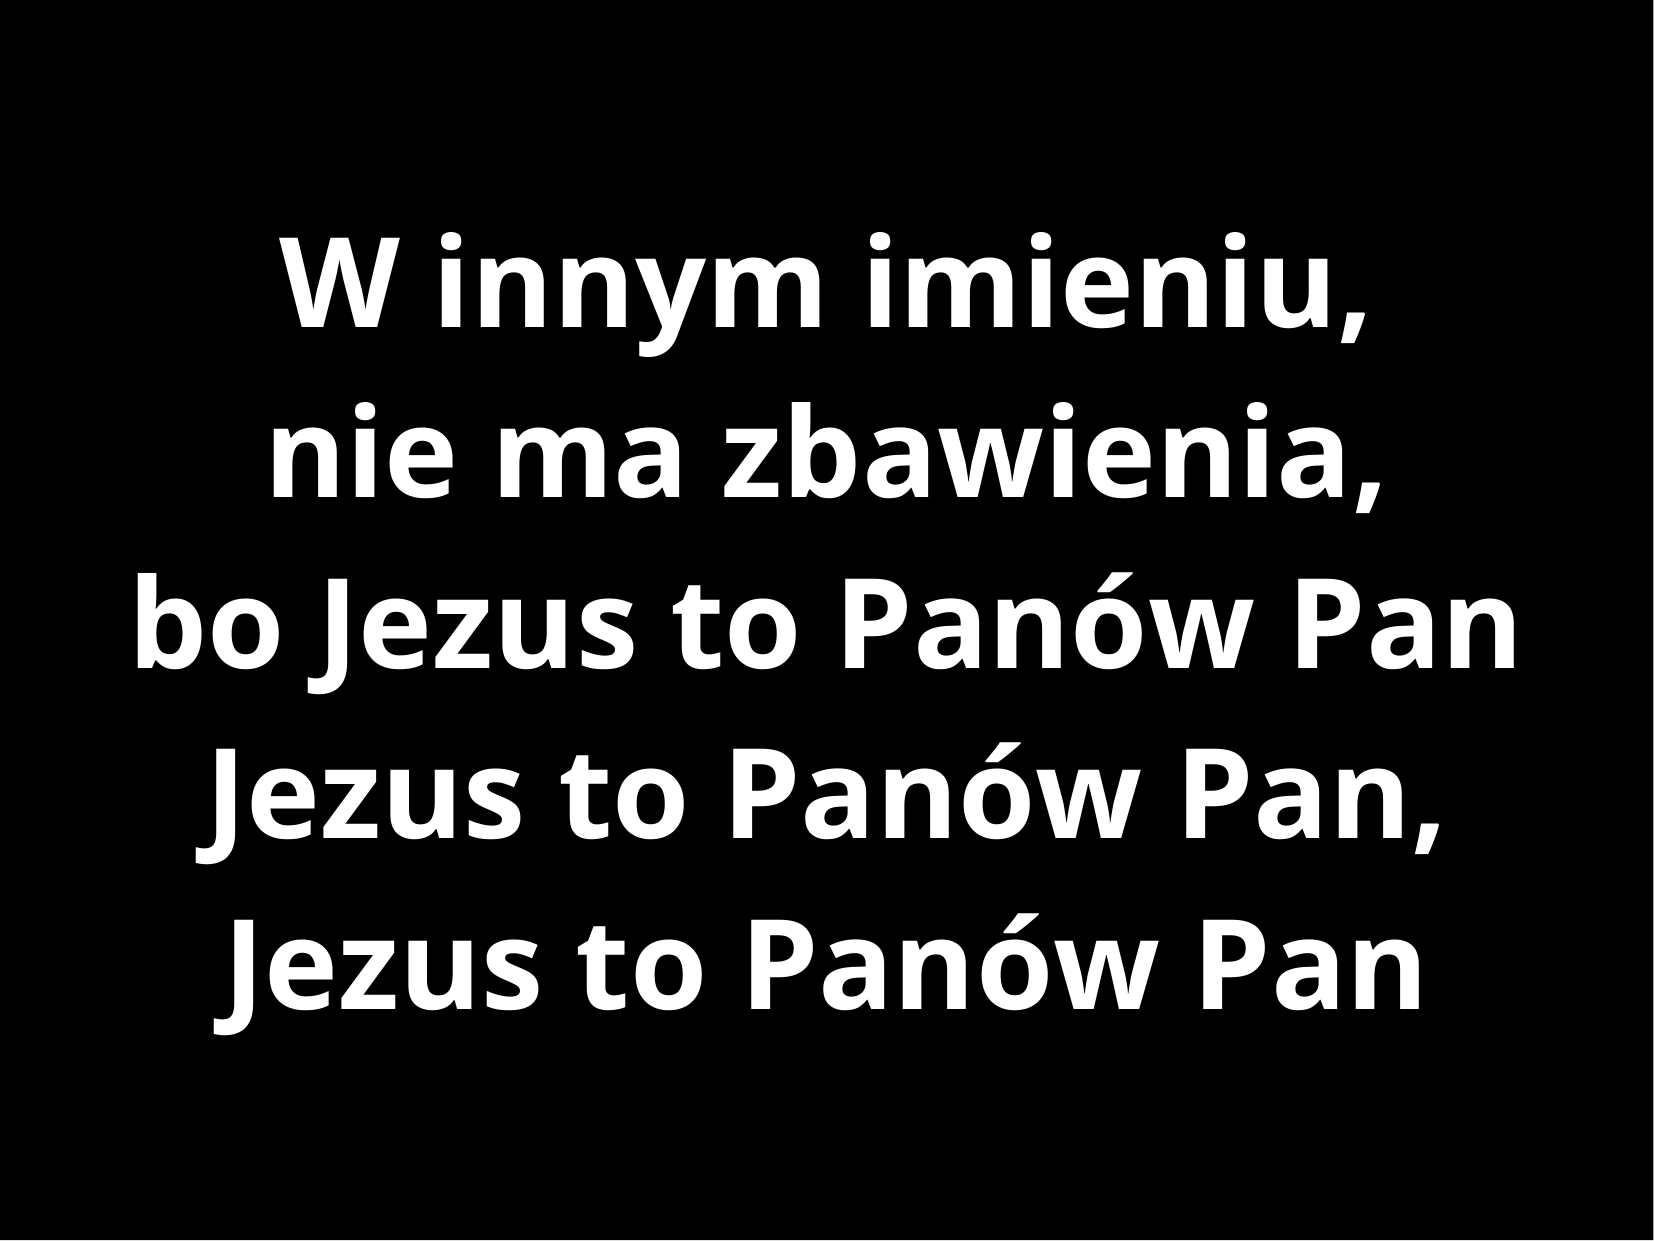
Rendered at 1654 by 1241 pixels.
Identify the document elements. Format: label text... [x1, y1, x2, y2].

title W innym imieniu, nie ma zbawienia, bo Jezus to Panów Pan Jezus to Panów Pan, Jezus to Panów Pan [0, 0, 1654, 1241]
